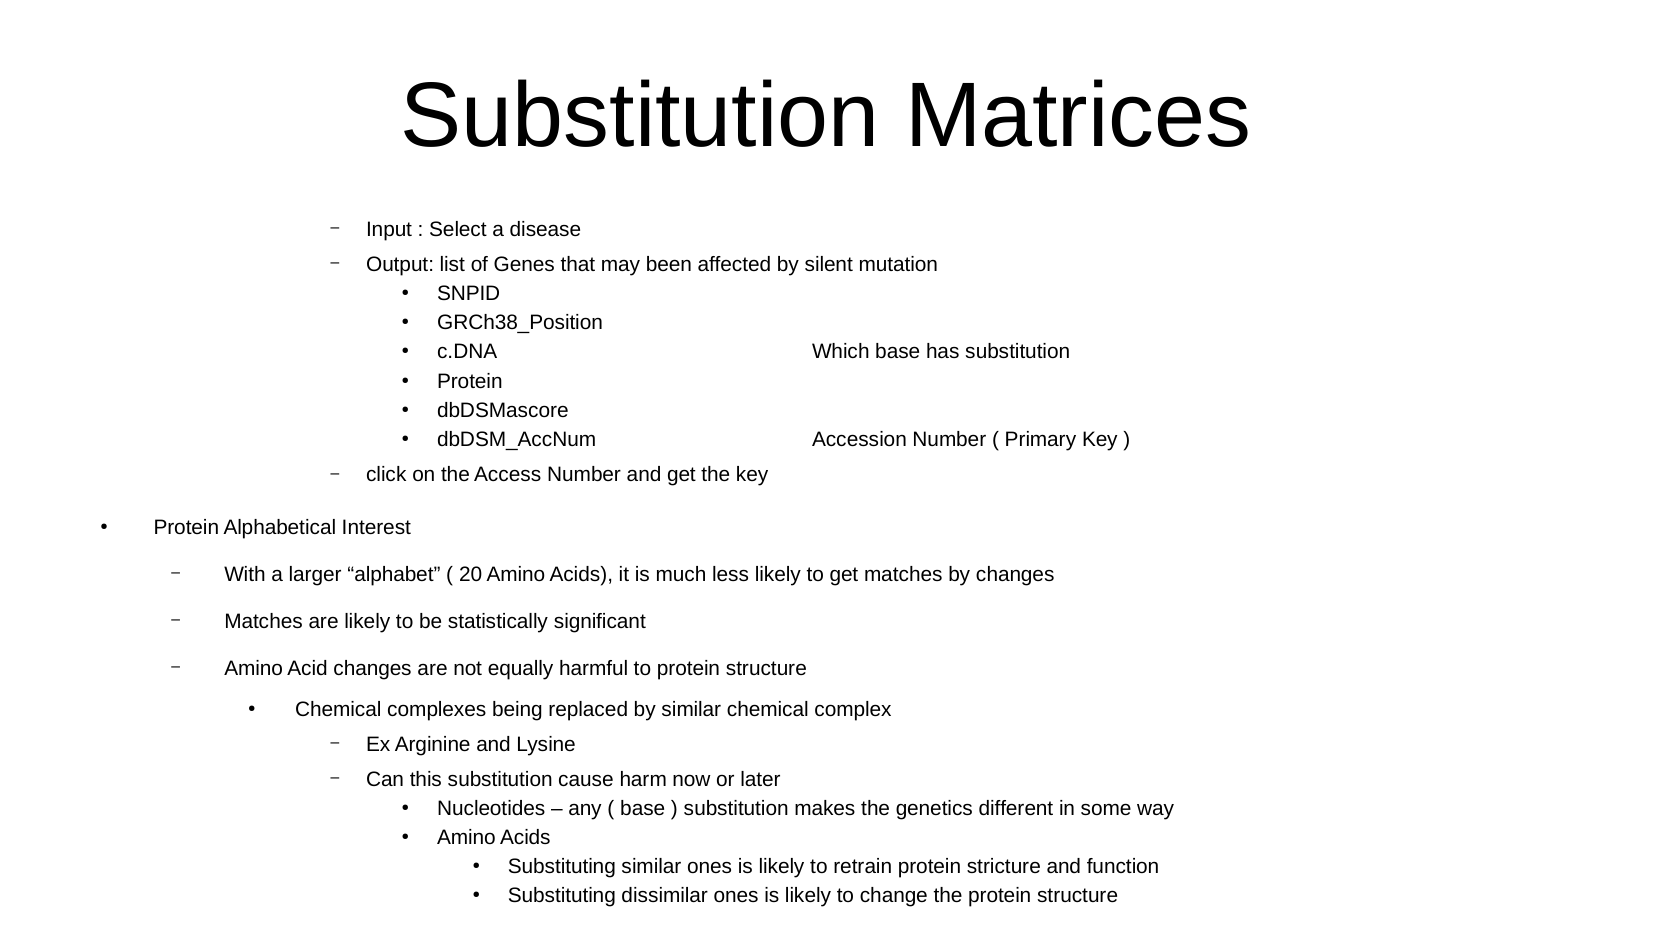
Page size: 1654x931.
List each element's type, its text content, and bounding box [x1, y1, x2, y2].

list Input : Select a disease Output: list of Genes that may been affected by silent mutation SNPID GRCh38_Position c.DNA Which base has substitution Protein dbDSMascore dbDSM_AccNum Accession Number ( Primary Key ) click on the Access Number and get the key Protein Alphabetical Interest With a larger “alphabet” ( 20 Amino Acids), it is much less likely to get matches by changes Matches are likely to be statistically significant Amino Acid changes are not equally harmful to protein structure Chemical complexes being replaced by similar chemical complex Ex Arginine and Lysine Can this substitution cause harm now or later Nucleotides – any ( base ) substitution makes the genetics different in some way Amino Acids Substituting similar ones is likely to retrain protein stricture and function Substituting dissimilar ones is likely to change the protein structure [82, 217, 1621, 916]
title Substitution Matrices [82, 37, 1571, 193]
